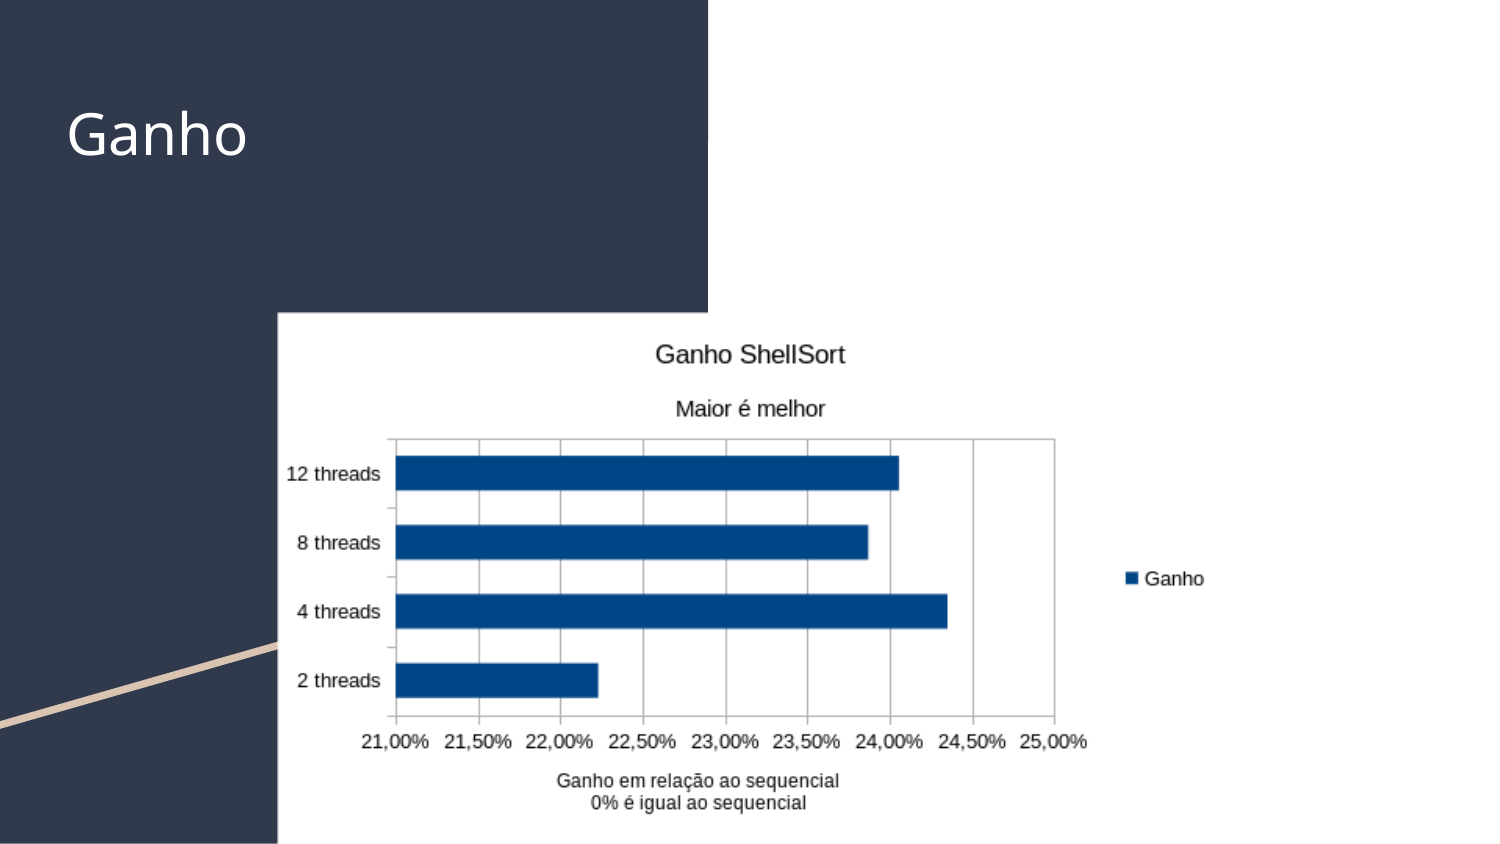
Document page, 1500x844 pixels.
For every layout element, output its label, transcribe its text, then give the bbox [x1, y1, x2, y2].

picture [277, 312, 1223, 844]
title Ganho [51, 82, 660, 494]
